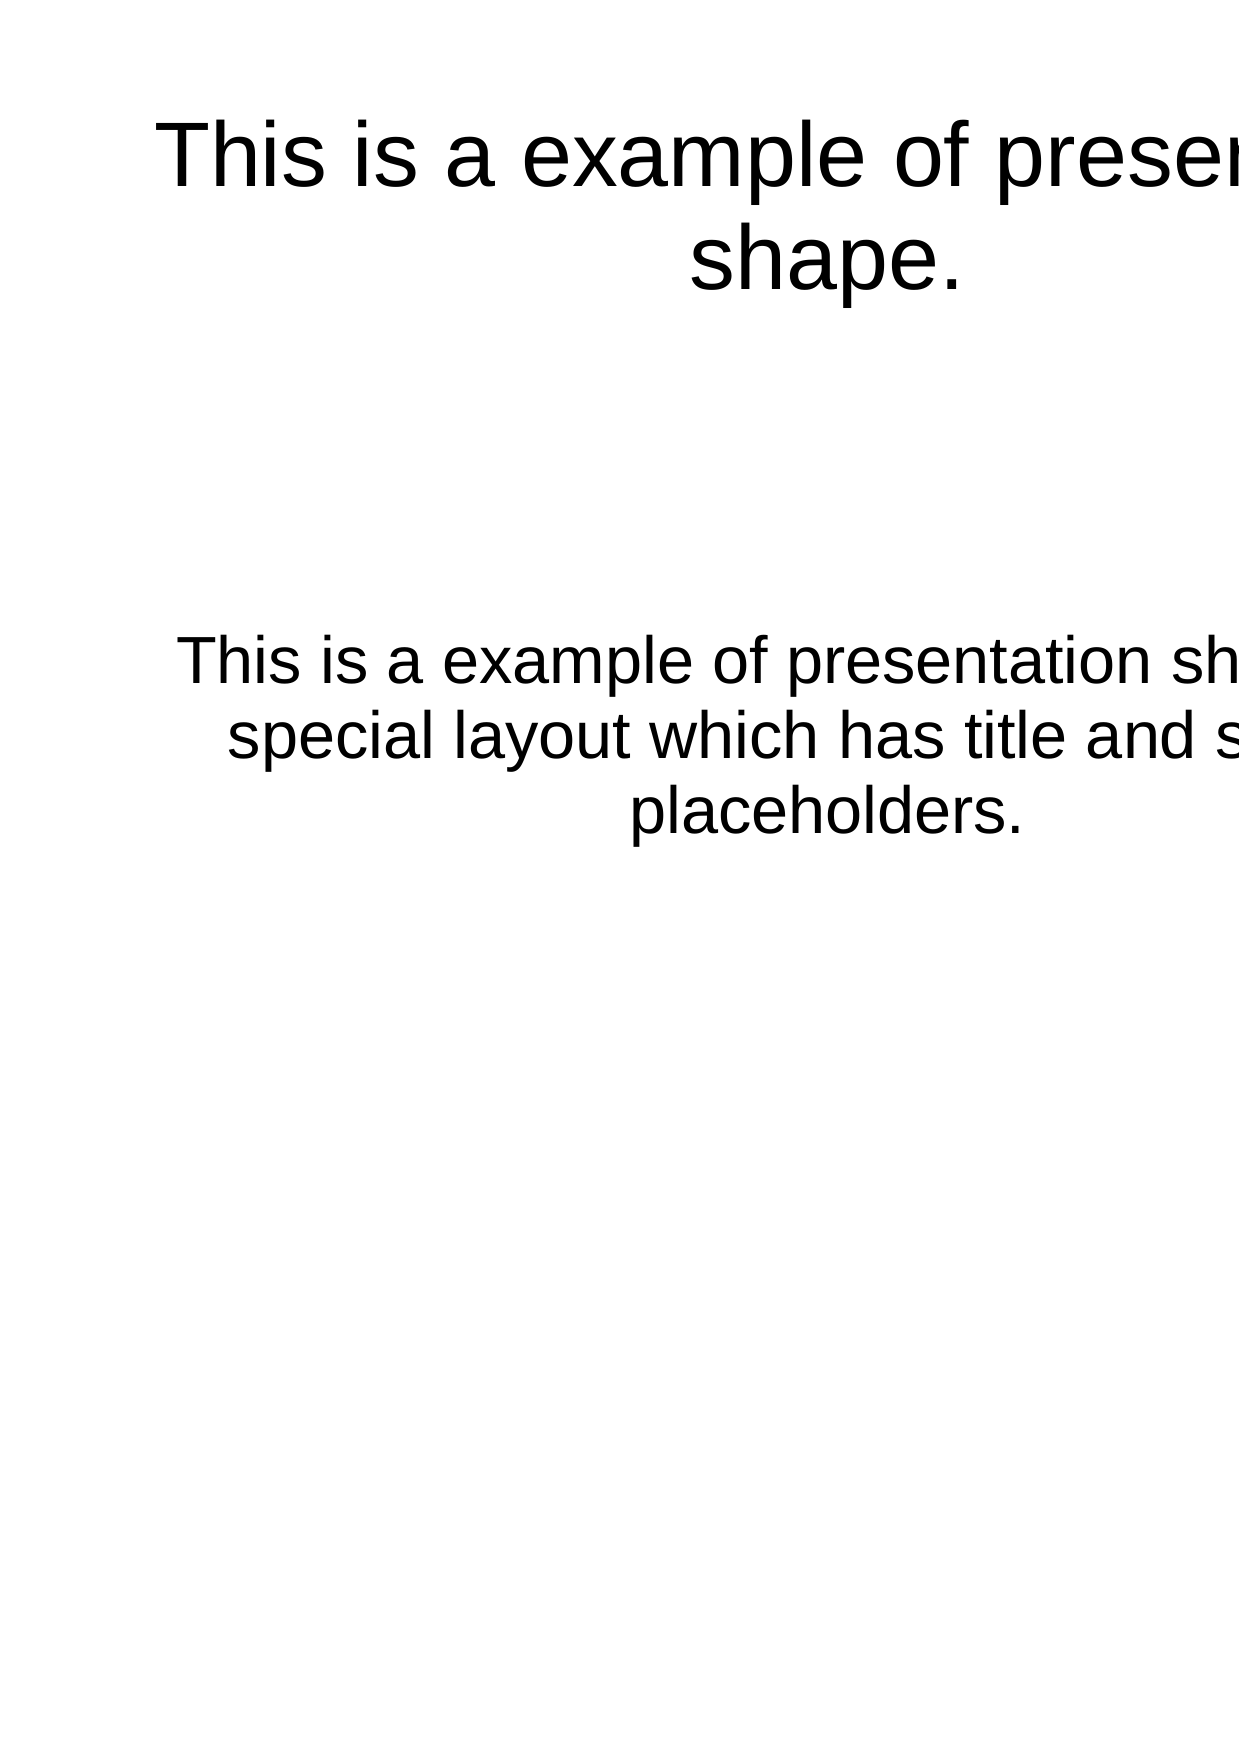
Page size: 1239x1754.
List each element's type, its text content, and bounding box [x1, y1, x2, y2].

subtitle This is a example of presentation shape in a special layout which has title and subtitle placeholders. [121, 344, 1239, 1127]
title This is a example of presentation shape. [121, 102, 1239, 311]
